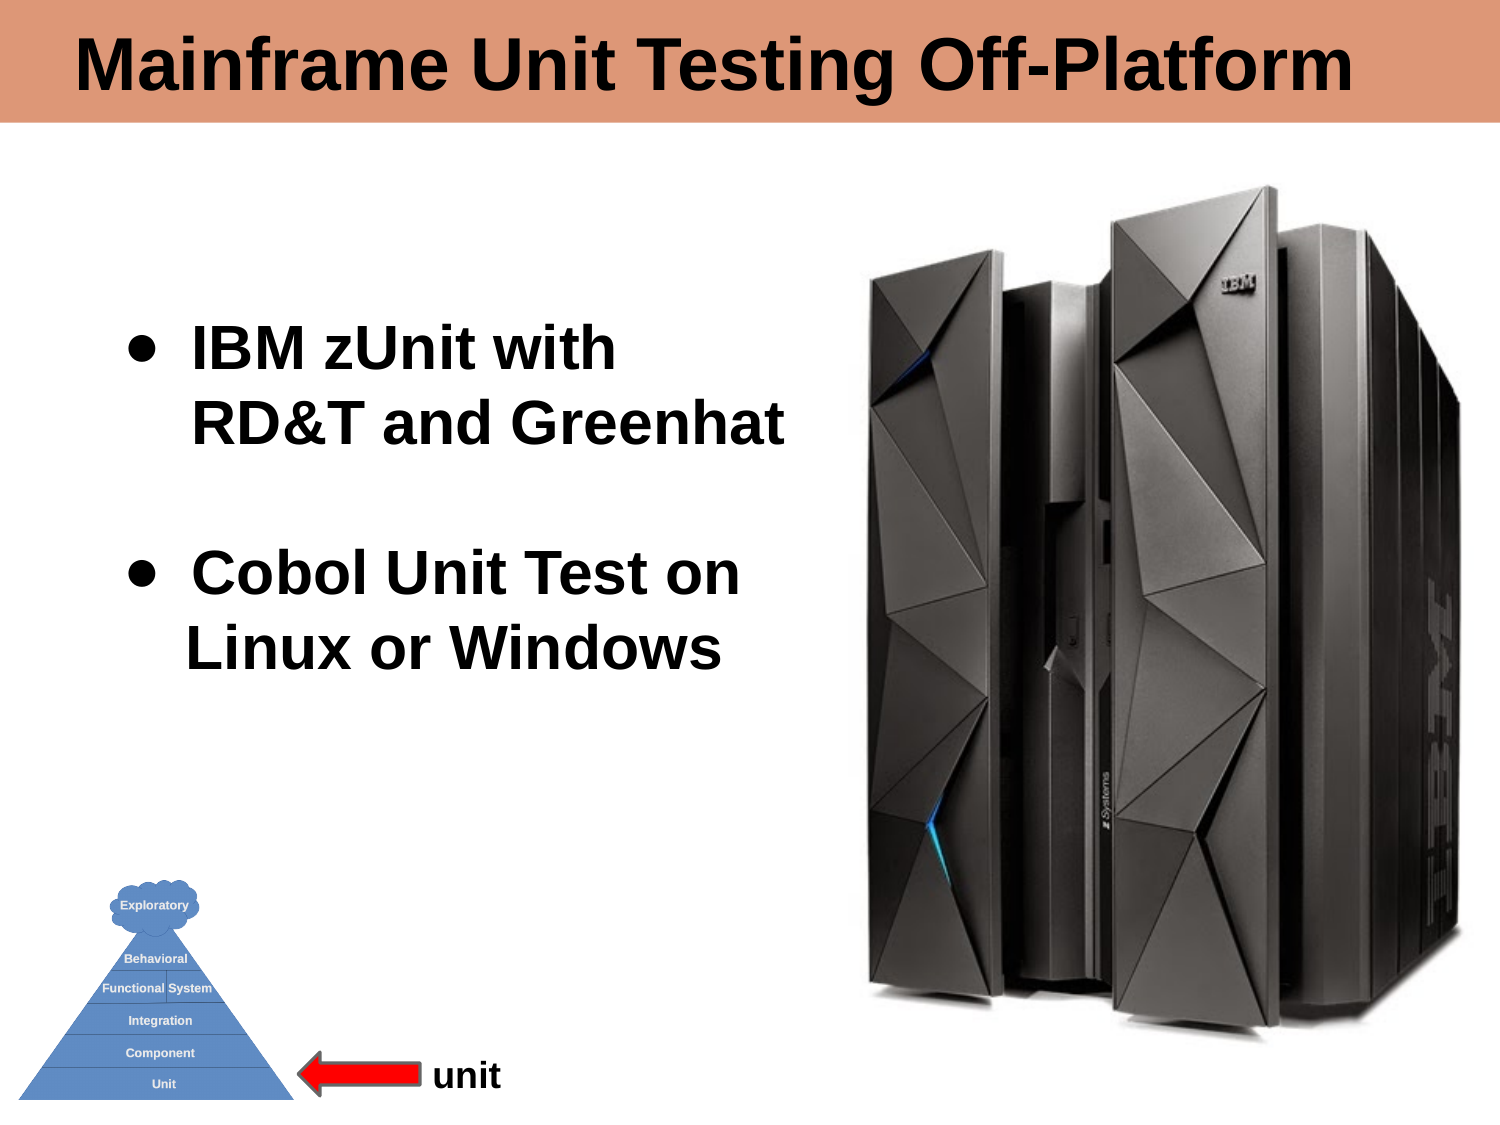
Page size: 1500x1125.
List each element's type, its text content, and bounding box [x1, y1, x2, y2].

picture [18, 880, 294, 1100]
text_box IBM zUnit with RD&T and Greenhat Cobol Unit Test on Linux or Windows [101, 292, 822, 580]
text_box Mainframe Unit Testing Off-Platform [0, 0, 1500, 123]
text_box [297, 1052, 417, 1096]
picture [848, 171, 1477, 1054]
text_box unit [417, 1035, 552, 1103]
